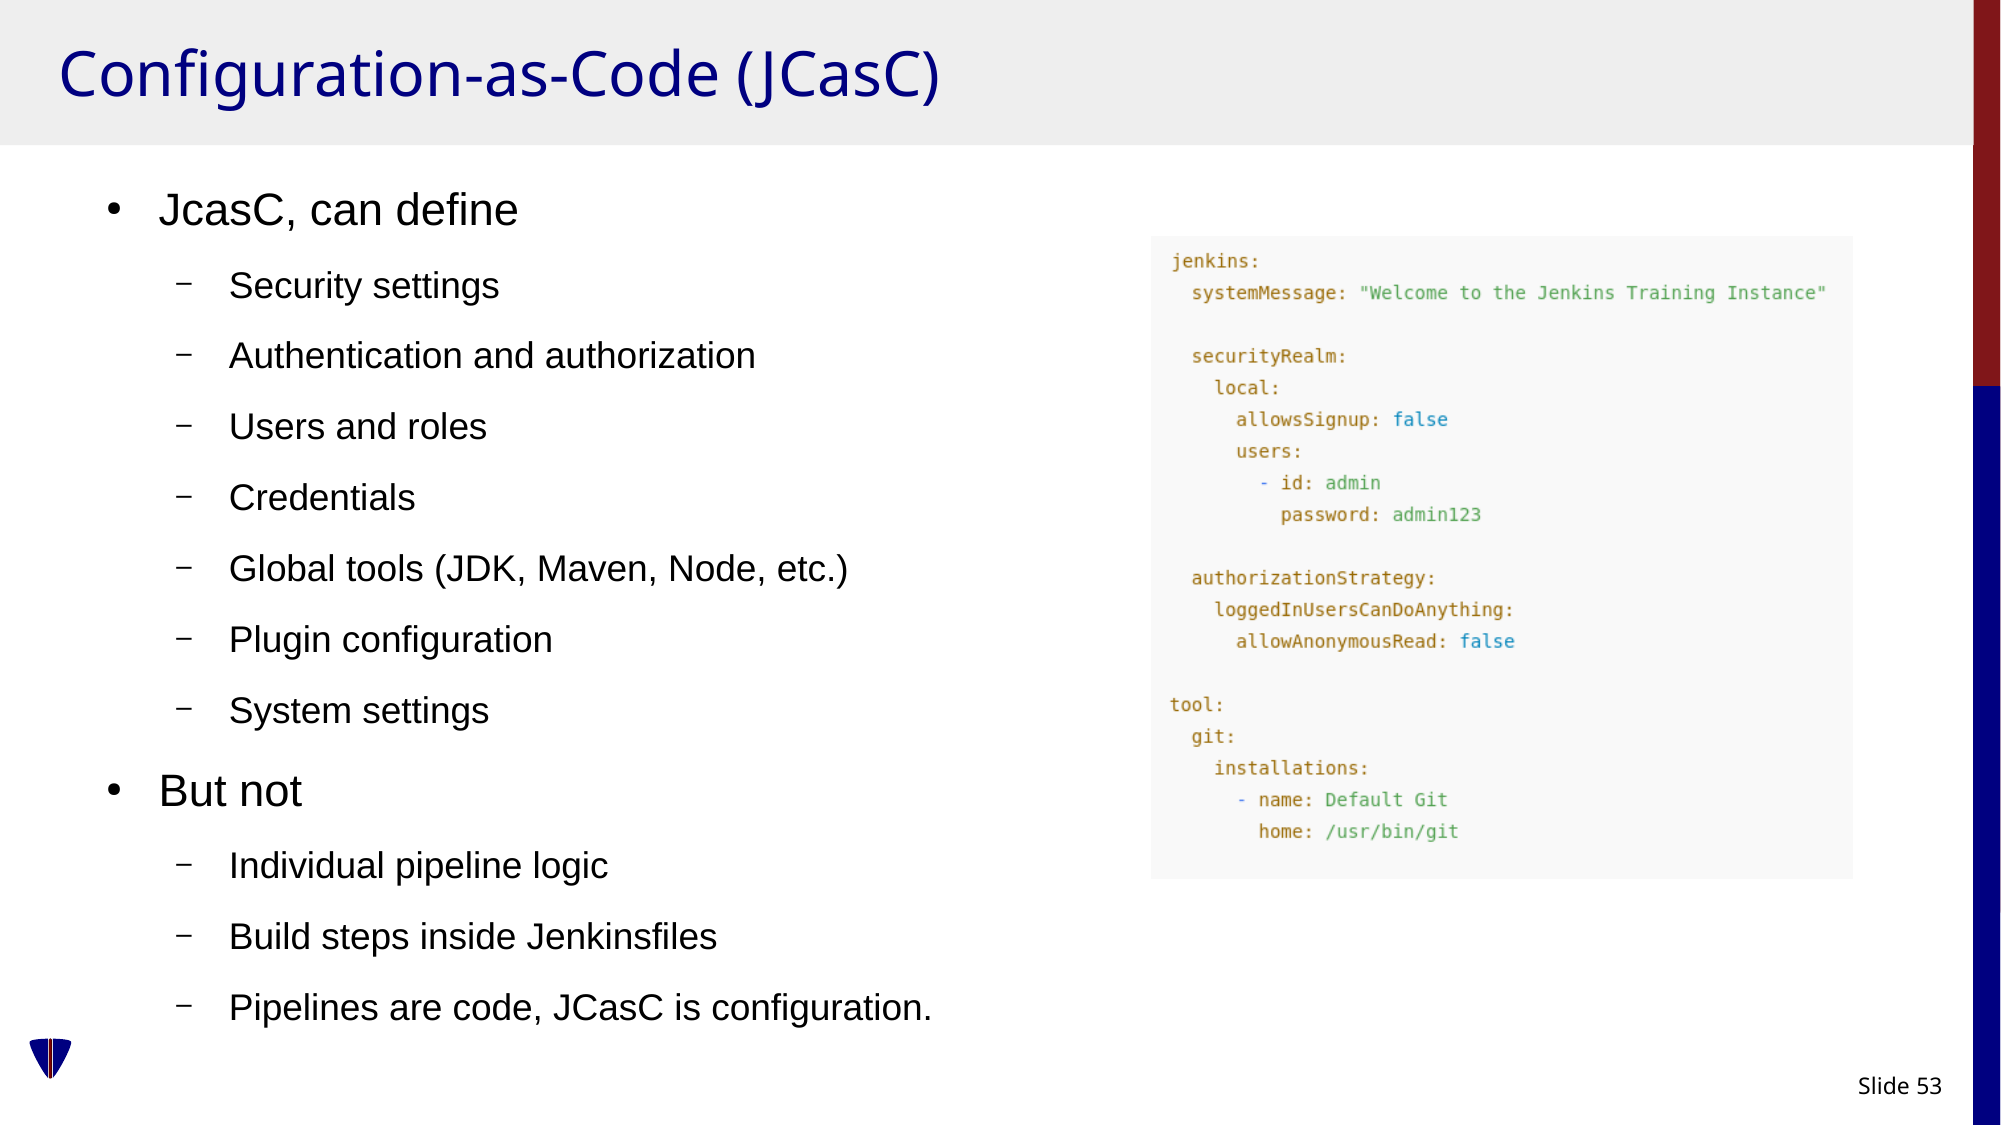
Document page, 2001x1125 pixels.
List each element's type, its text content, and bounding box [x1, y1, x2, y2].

title Configuration-as-Code (JCasC) [0, 0, 1974, 146]
picture [1151, 236, 1853, 879]
list JcasC, can define Security settings Authentication and authorization Users and roles Credentials Global tools (JDK, Maven, Node, etc.) Plugin configuration System settings But not Individual pipeline logic Build steps inside Jenkinsfiles Pipelines are code, JCasC is configuration. [88, 177, 1123, 1034]
